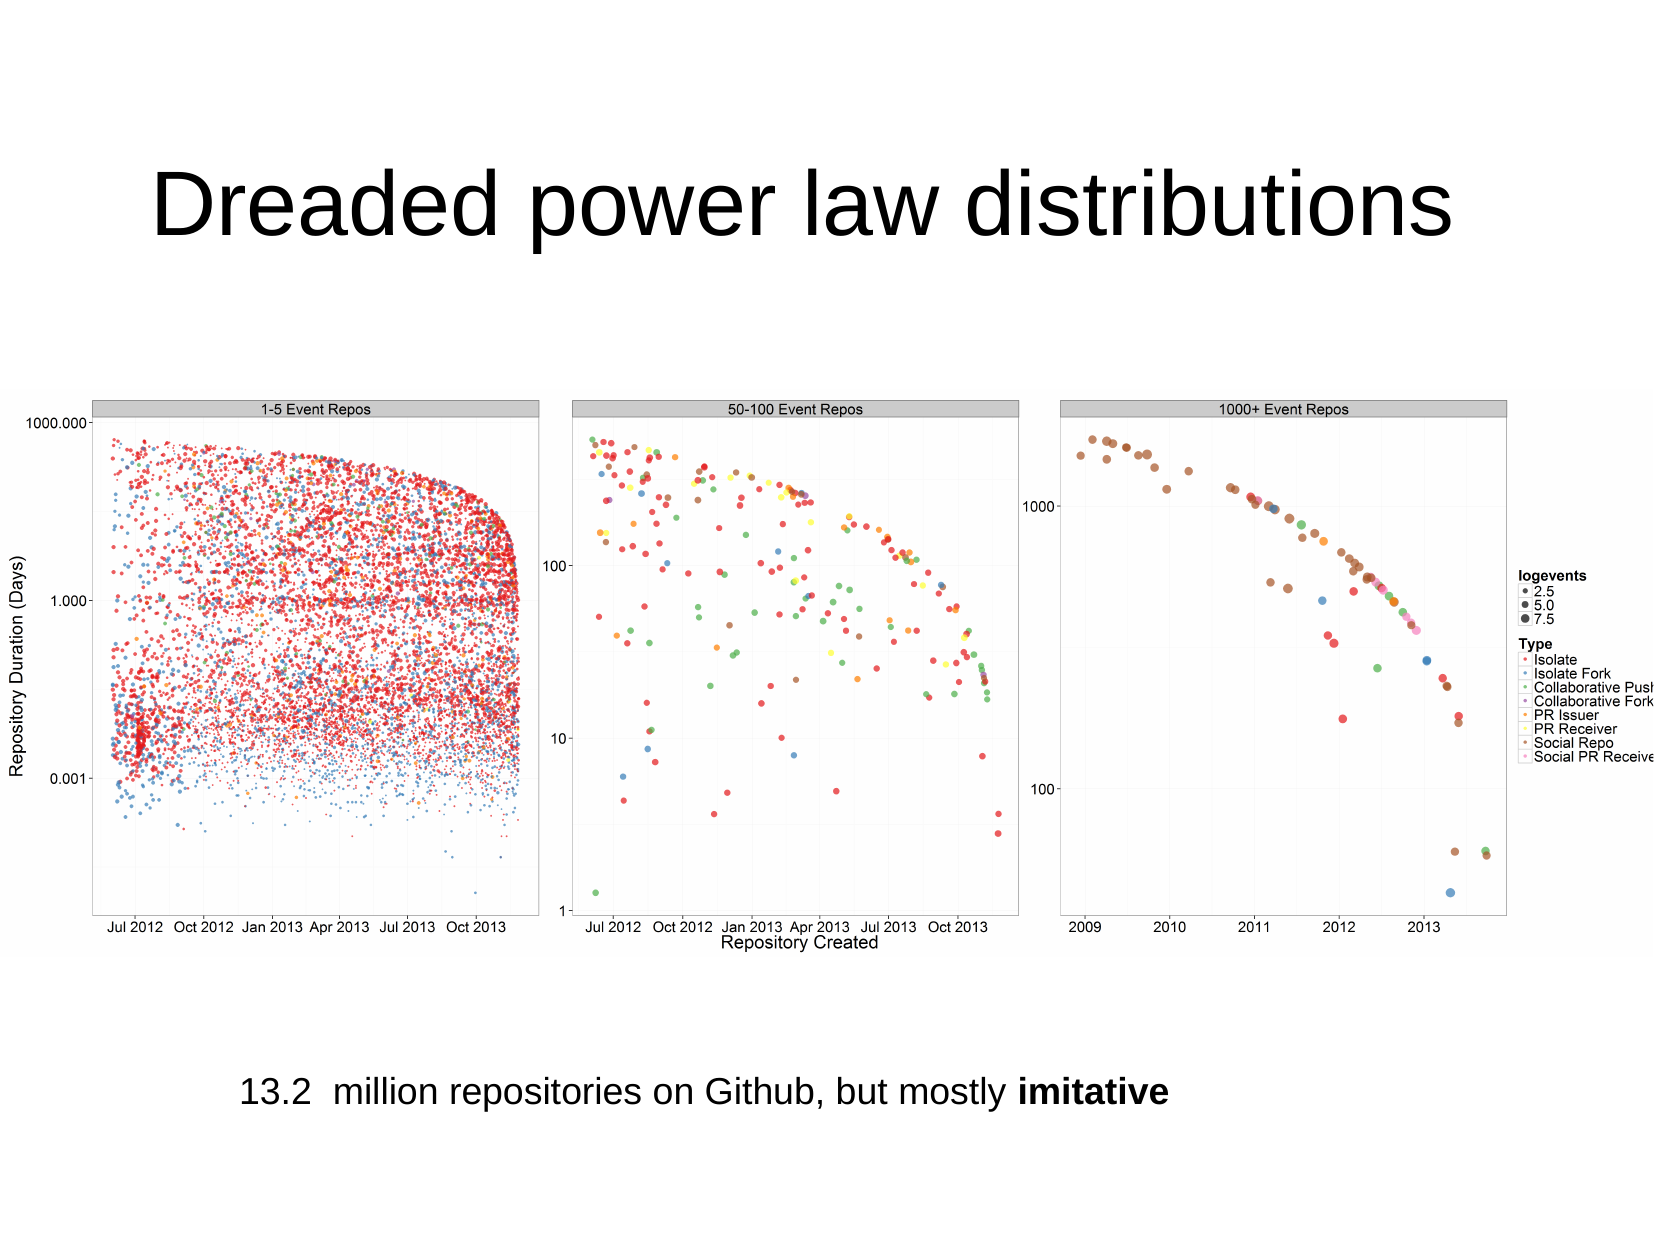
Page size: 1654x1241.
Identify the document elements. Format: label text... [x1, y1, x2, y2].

title Dreaded power law distributions [59, 100, 1548, 308]
text_box 13.2 million repositories on Github, but mostly imitative [224, 1062, 1394, 1120]
picture [0, 389, 1654, 957]
